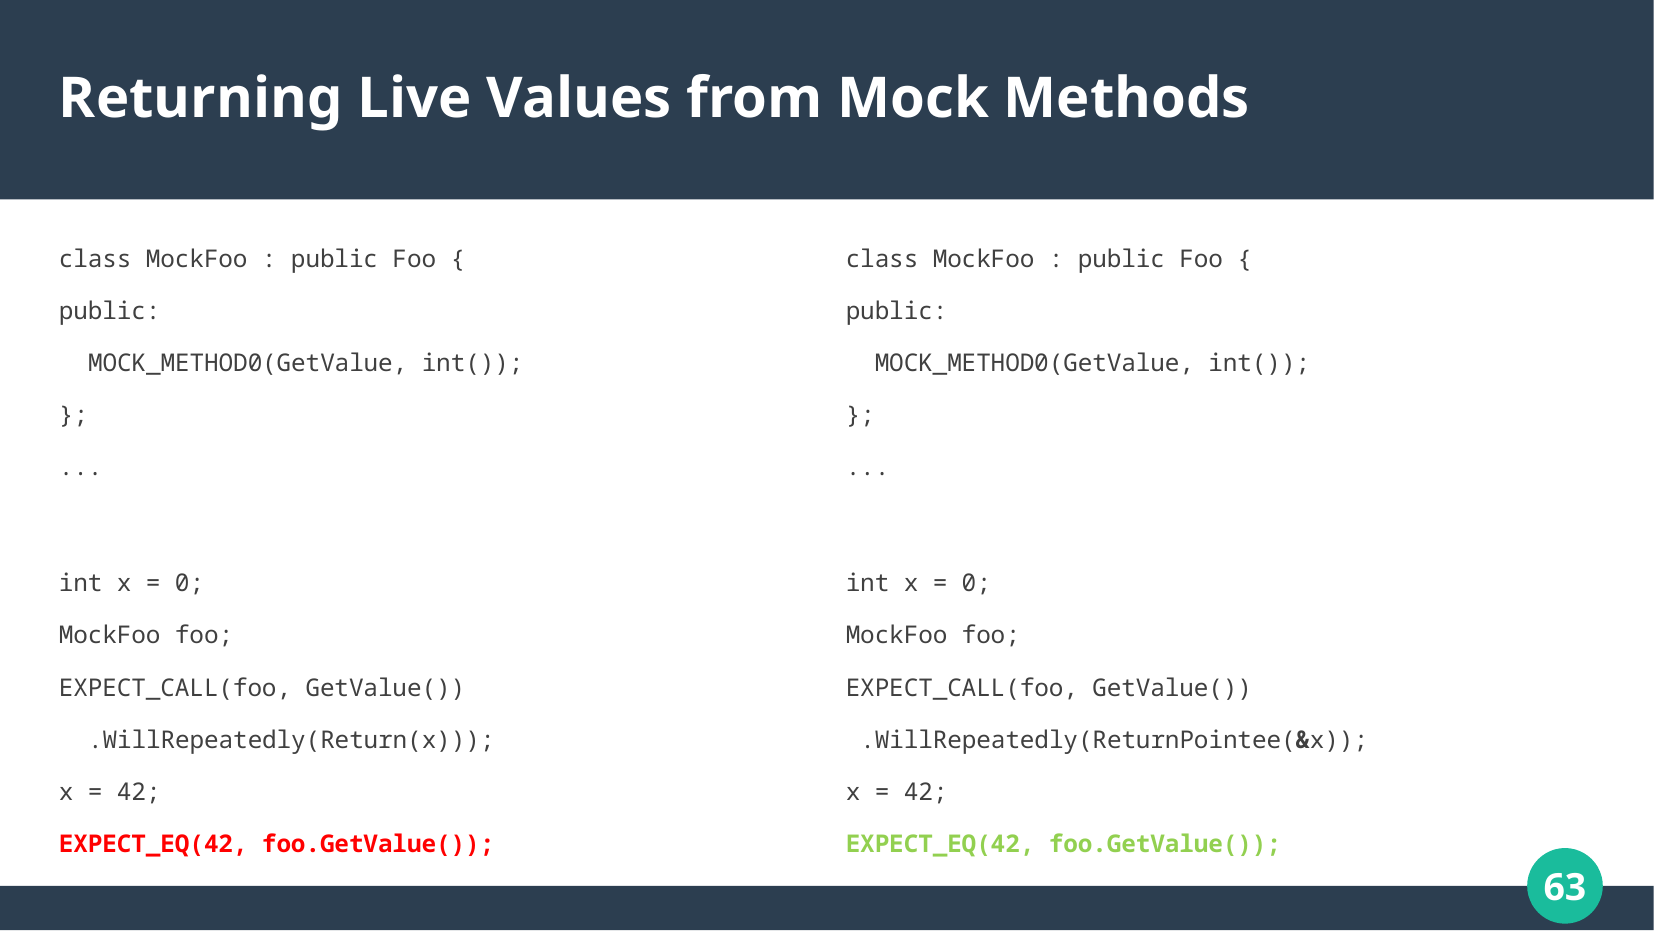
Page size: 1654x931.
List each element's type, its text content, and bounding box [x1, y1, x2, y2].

list class MockFoo : public Foo { public: MOCK_METHOD0(GetValue, int()); }; ... int x = 0; MockFoo foo; EXPECT_CALL(foo, GetValue()) .WillRepeatedly(ReturnPointee(&x)); x = 42; EXPECT_EQ(42, foo.GetValue()); [845, 243, 1596, 864]
title Returning Live Values from Mock Methods [59, 37, 1595, 155]
list class MockFoo : public Foo { public: MOCK_METHOD0(GetValue, int()); }; ... int x = 0; MockFoo foo; EXPECT_CALL(foo, GetValue()) .WillRepeatedly(Return(x))); x = 42; EXPECT_EQ(42, foo.GetValue()); [59, 243, 809, 864]
